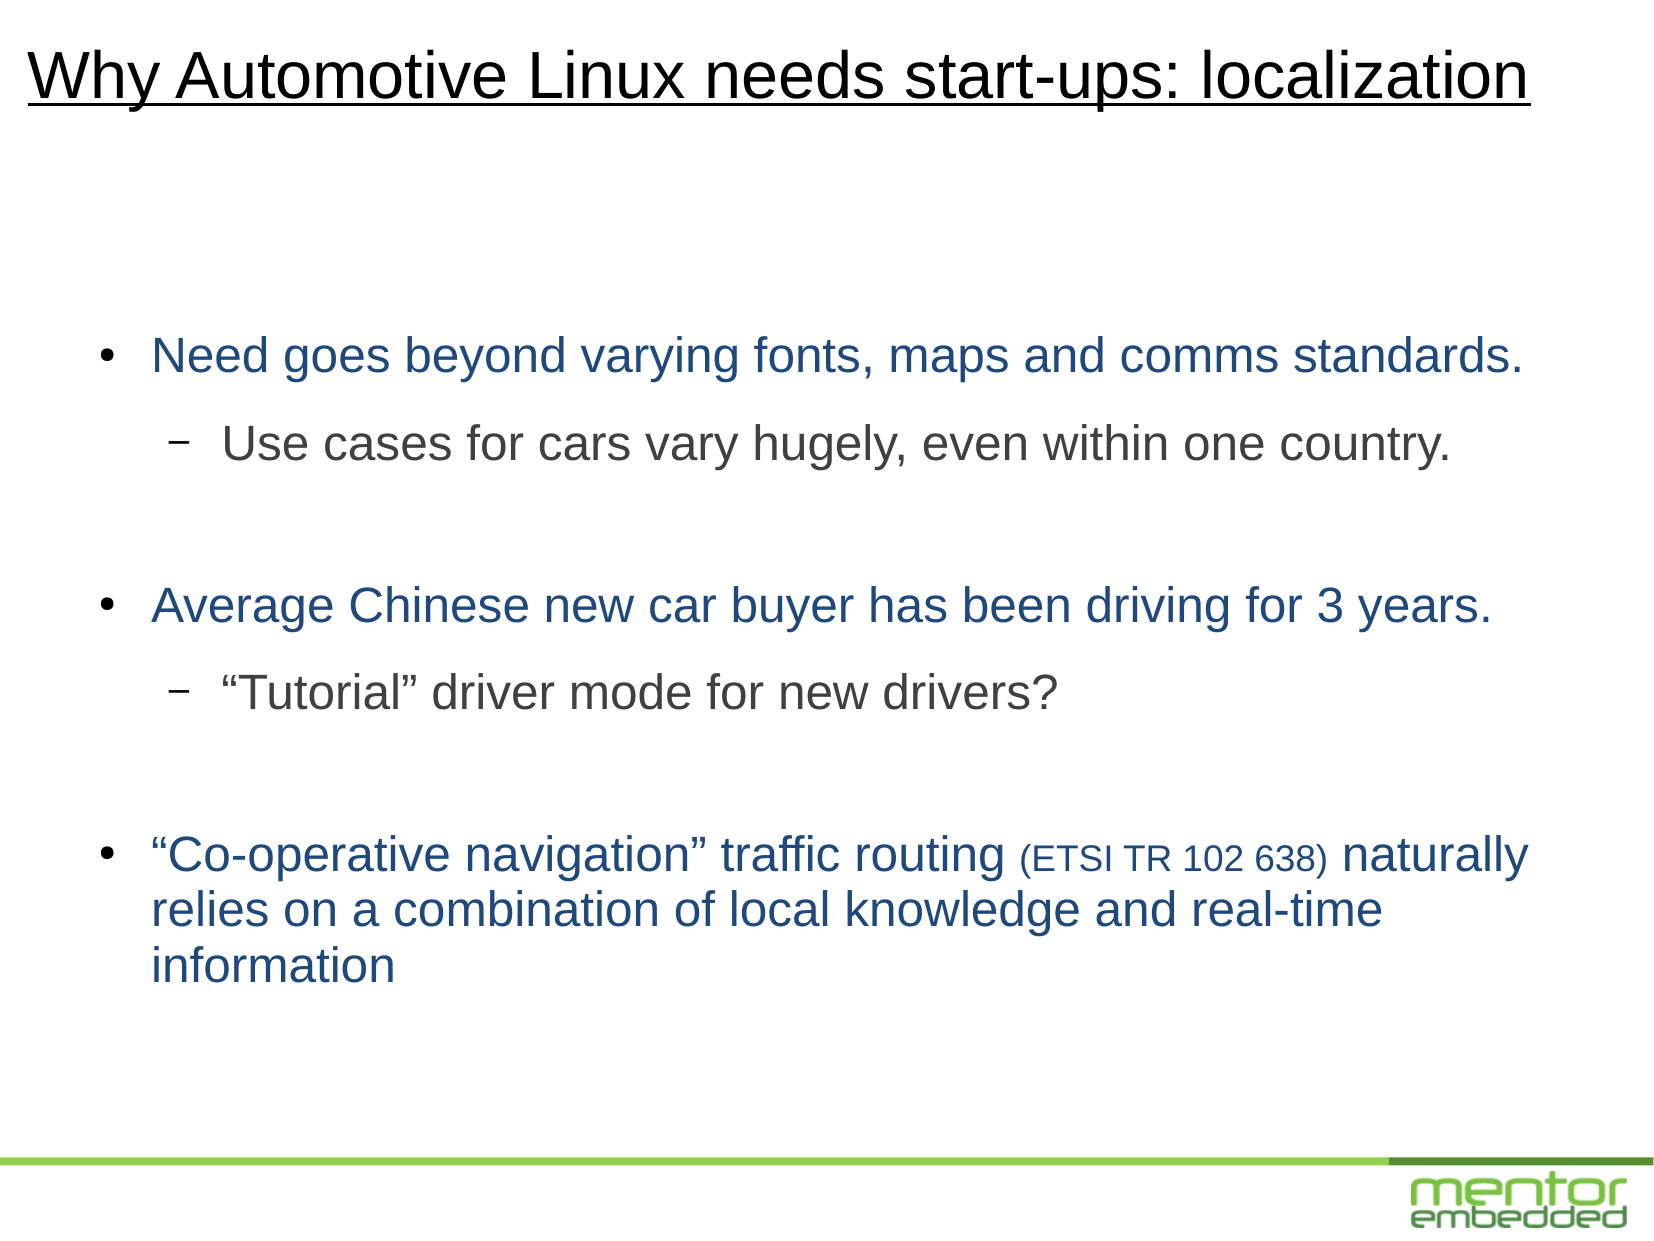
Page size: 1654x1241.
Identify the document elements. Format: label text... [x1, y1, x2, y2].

title Why Automotive Linux needs start-ups: localization [27, 13, 1640, 138]
list Need goes beyond varying fonts, maps and comms standards. Use cases for cars vary hugely, even within one country. Average Chinese new car buyer has been driving for 3 years. “Tutorial” driver mode for new drivers? “Co-operative navigation” traffic routing (ETSI TR 102 638) naturally relies on a combination of local knowledge and real-time information [81, 328, 1537, 1048]
picture [1411, 1171, 1627, 1228]
